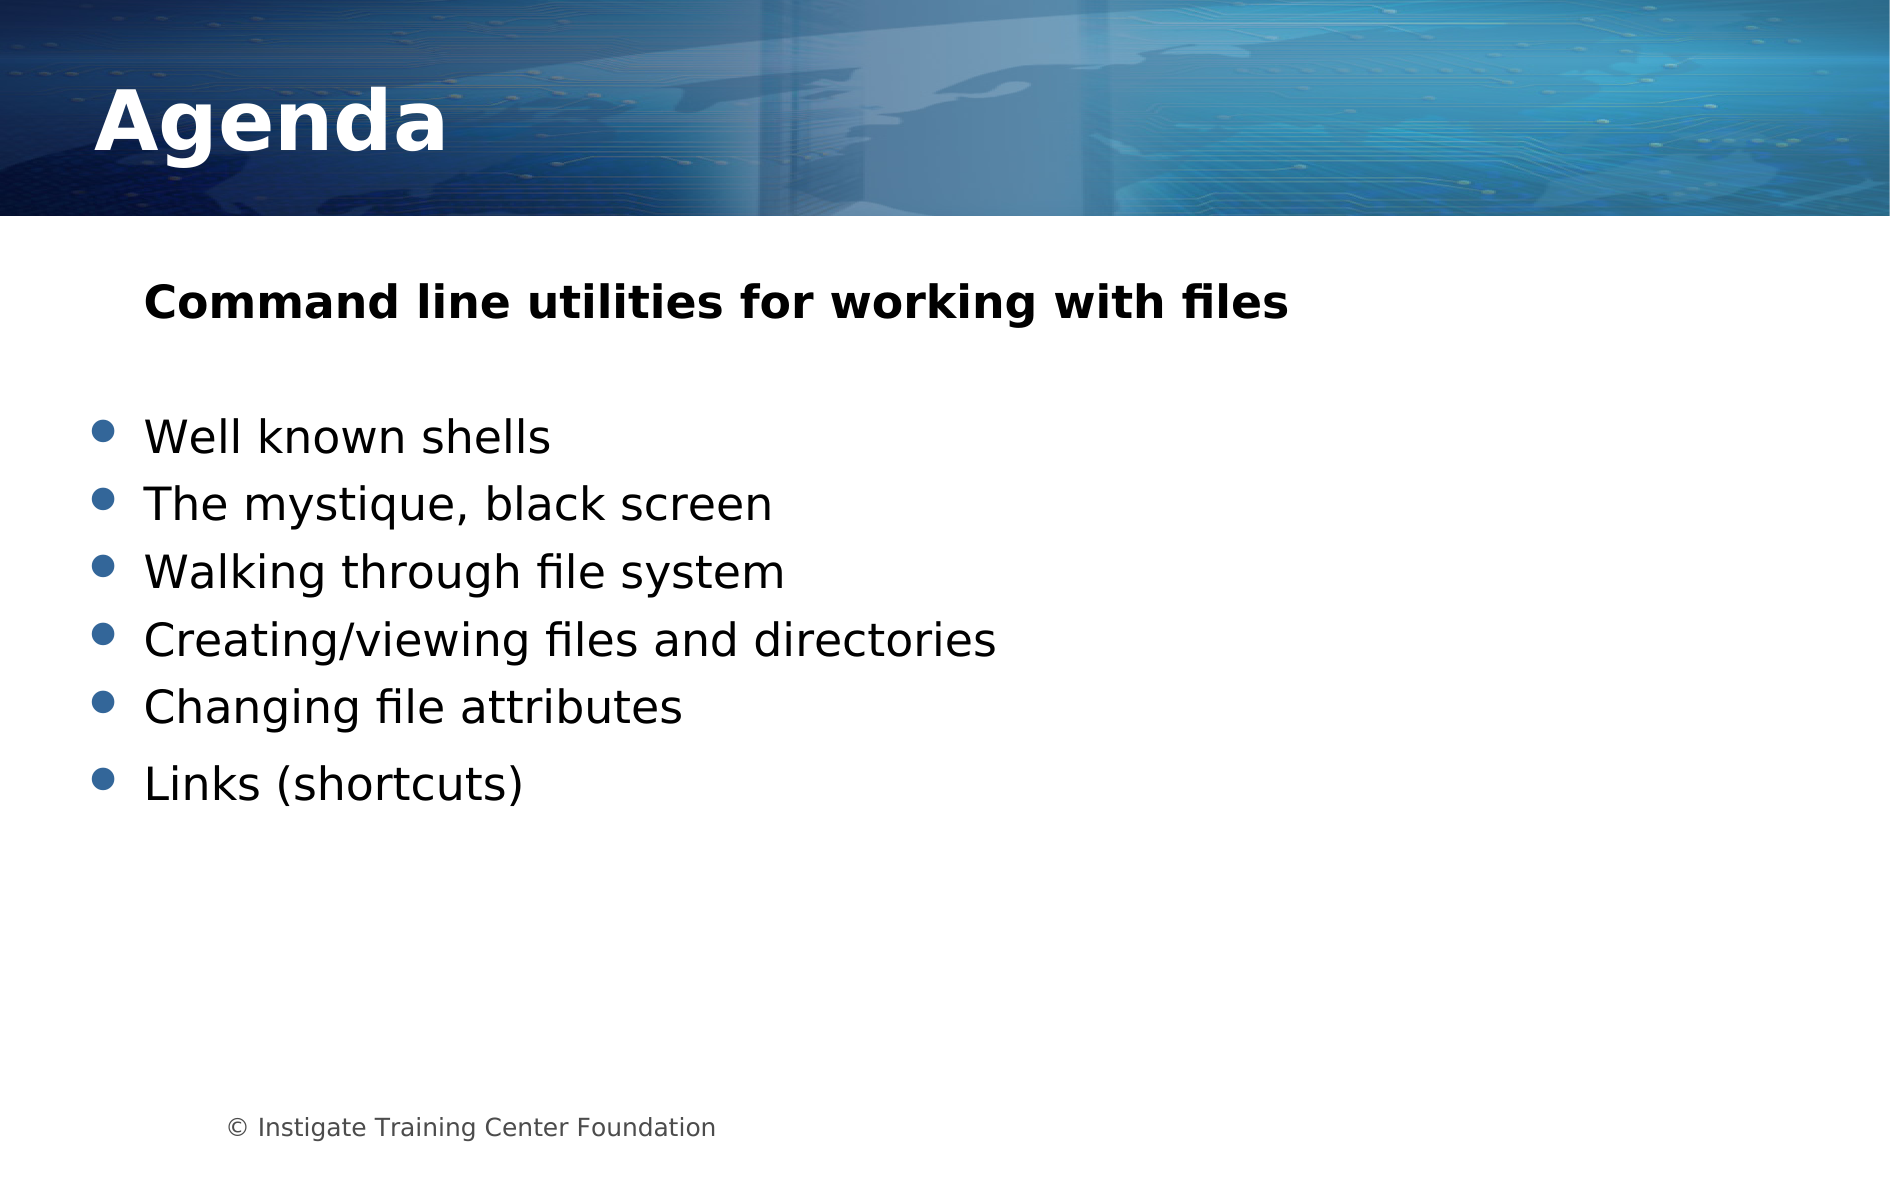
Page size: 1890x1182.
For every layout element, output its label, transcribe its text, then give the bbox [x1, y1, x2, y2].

list Command line utilities for working with files Well known shells The mystique, black screen Walking through file system Creating/viewing files and directories Changing file attributes Links (shortcuts) [88, 280, 1838, 1106]
picture [0, 0, 1890, 216]
title Agenda [94, 47, 1793, 217]
